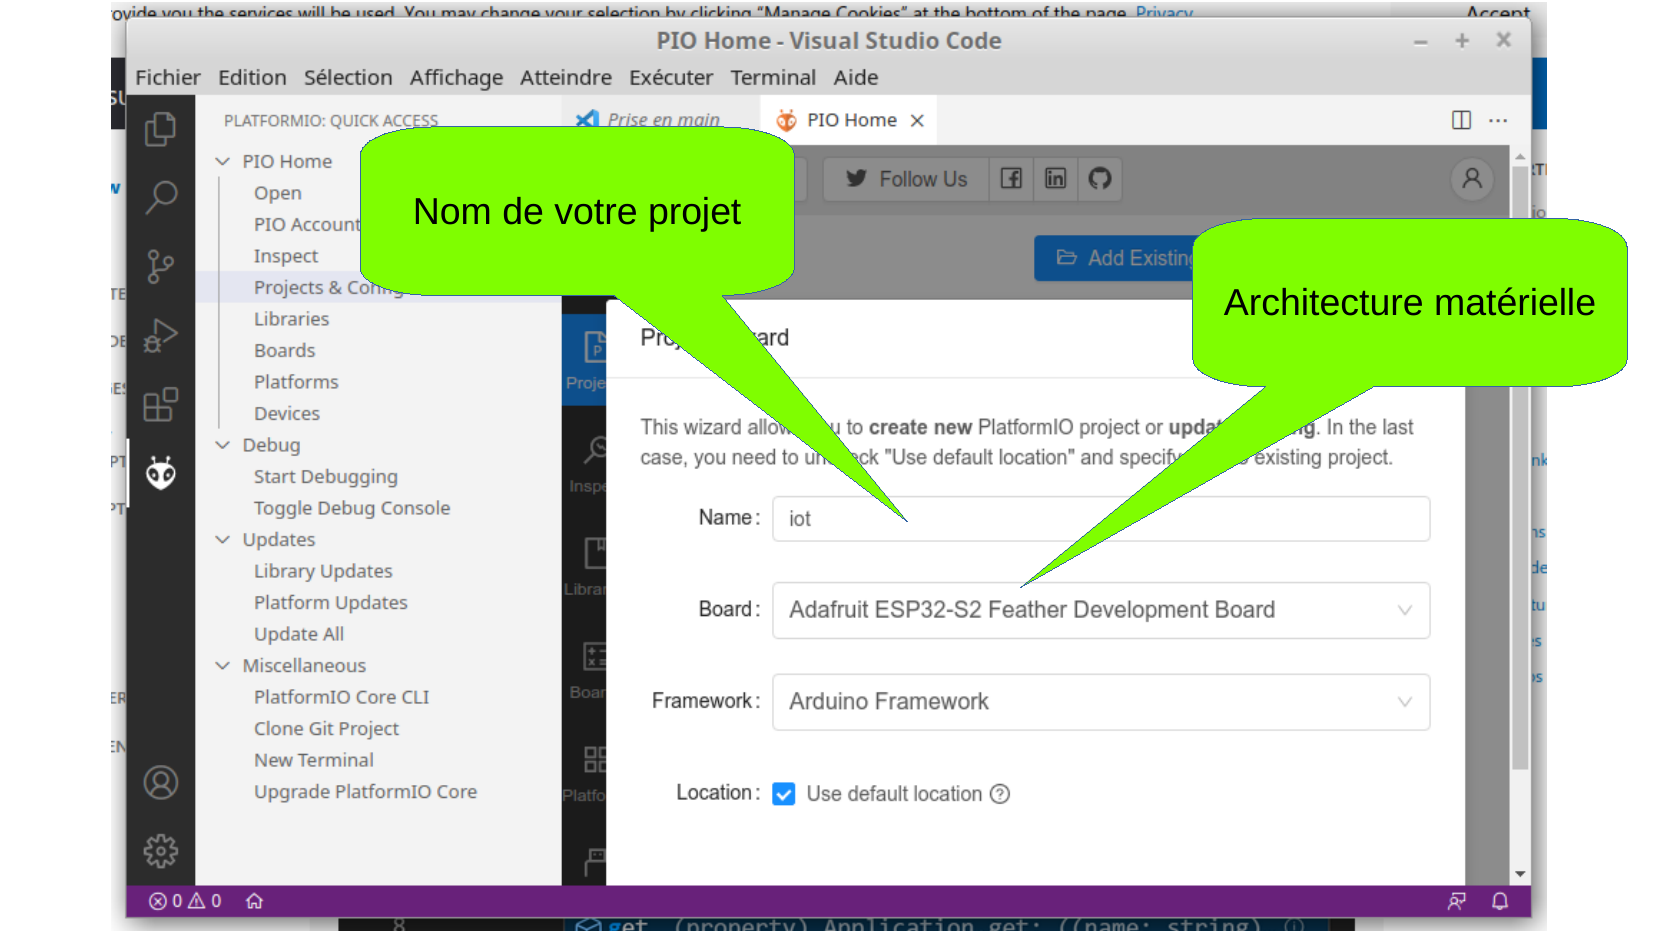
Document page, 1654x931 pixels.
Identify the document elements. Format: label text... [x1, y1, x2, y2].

text_box Architecture matérielle [1020, 218, 1628, 588]
picture [111, 2, 1547, 931]
text_box Nom de votre projet [360, 126, 908, 522]
